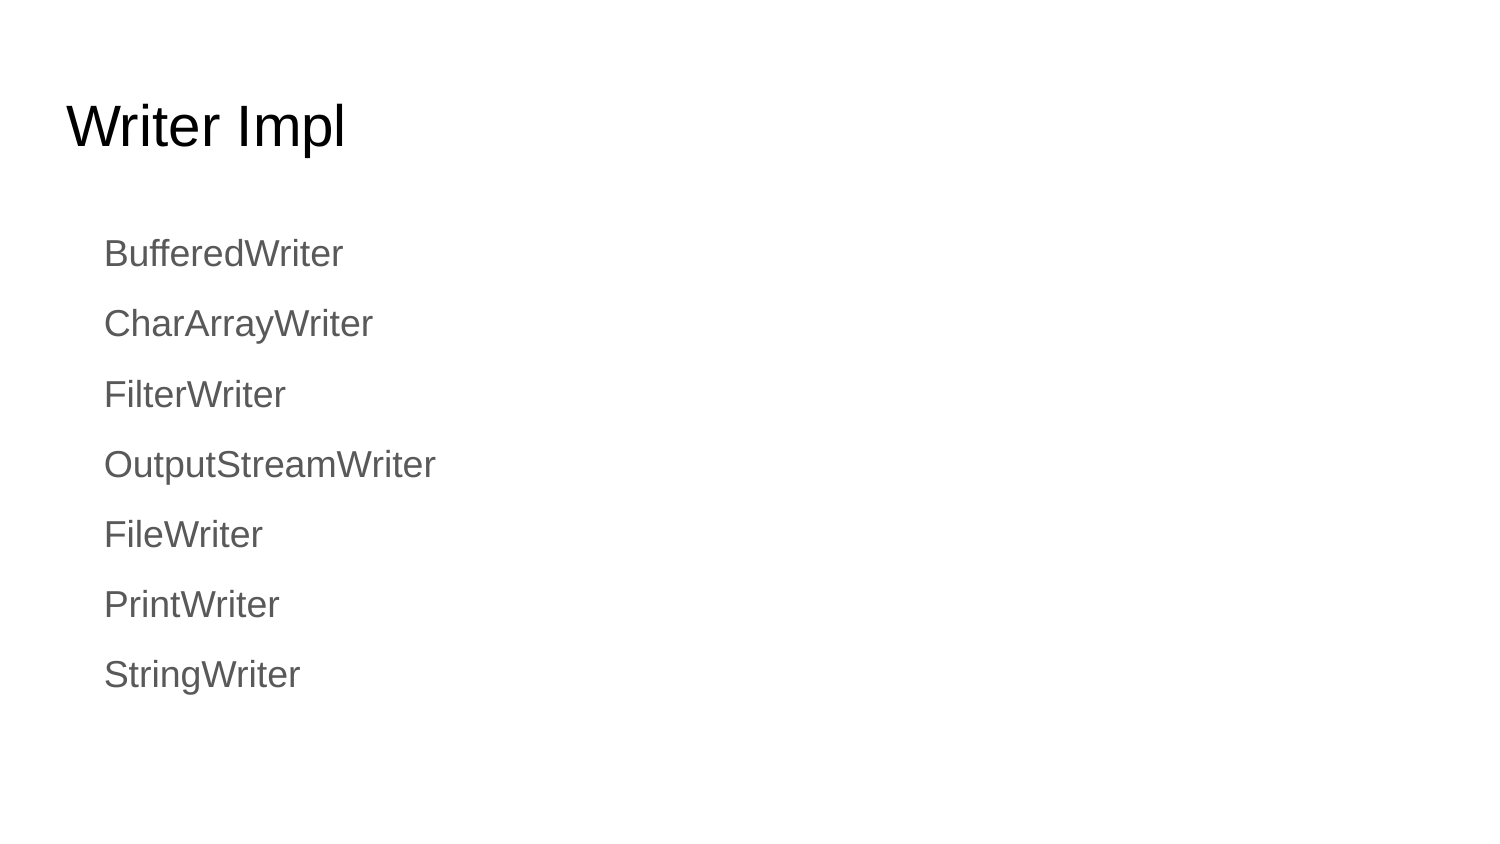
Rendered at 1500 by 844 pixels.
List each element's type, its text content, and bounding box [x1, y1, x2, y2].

title Writer Impl [51, 72, 1449, 167]
list BufferedWriter CharArrayWriter FilterWriter OutputStreamWriter FileWriter PrintWriter StringWriter [51, 189, 1449, 750]
